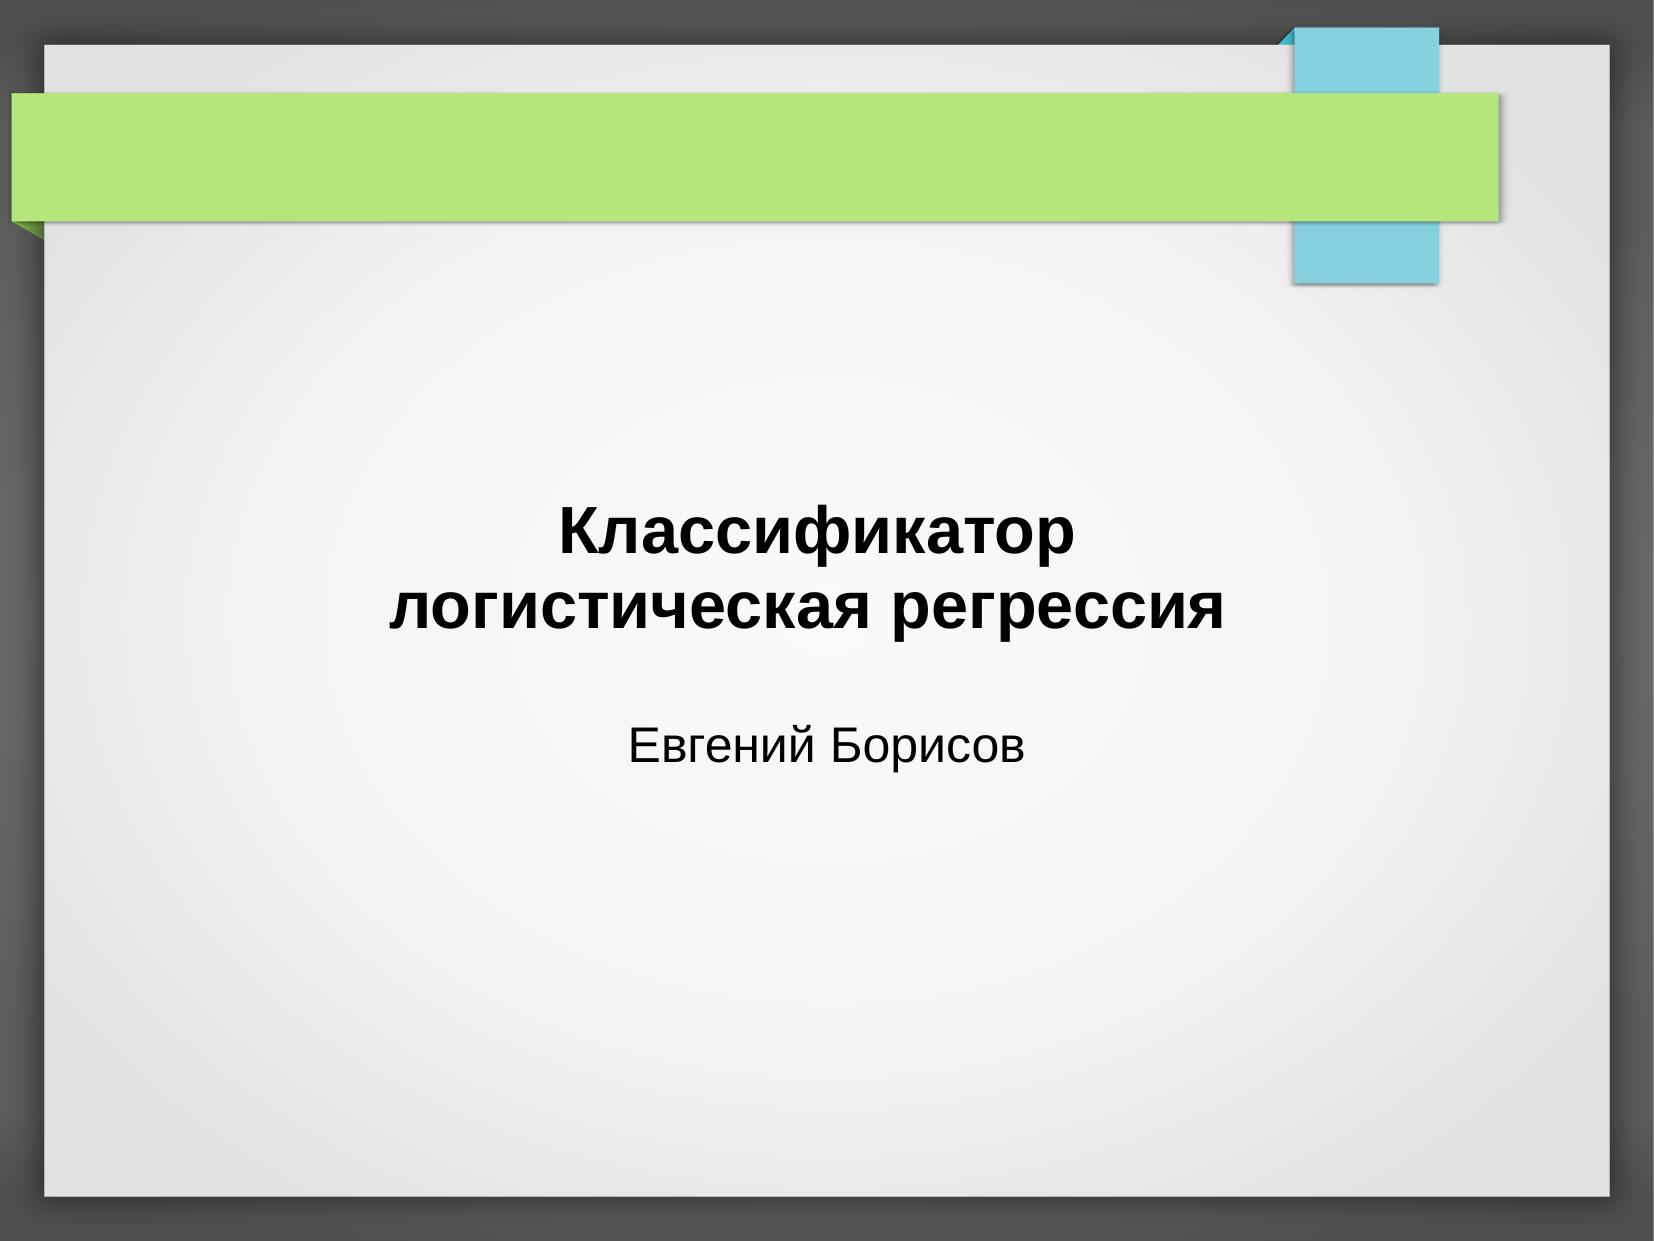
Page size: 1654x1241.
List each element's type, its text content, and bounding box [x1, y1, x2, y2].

subtitle Классификатор логистическая регрессия Евгений Борисов [82, 290, 1571, 1010]
picture [0, 0, 1654, 1241]
